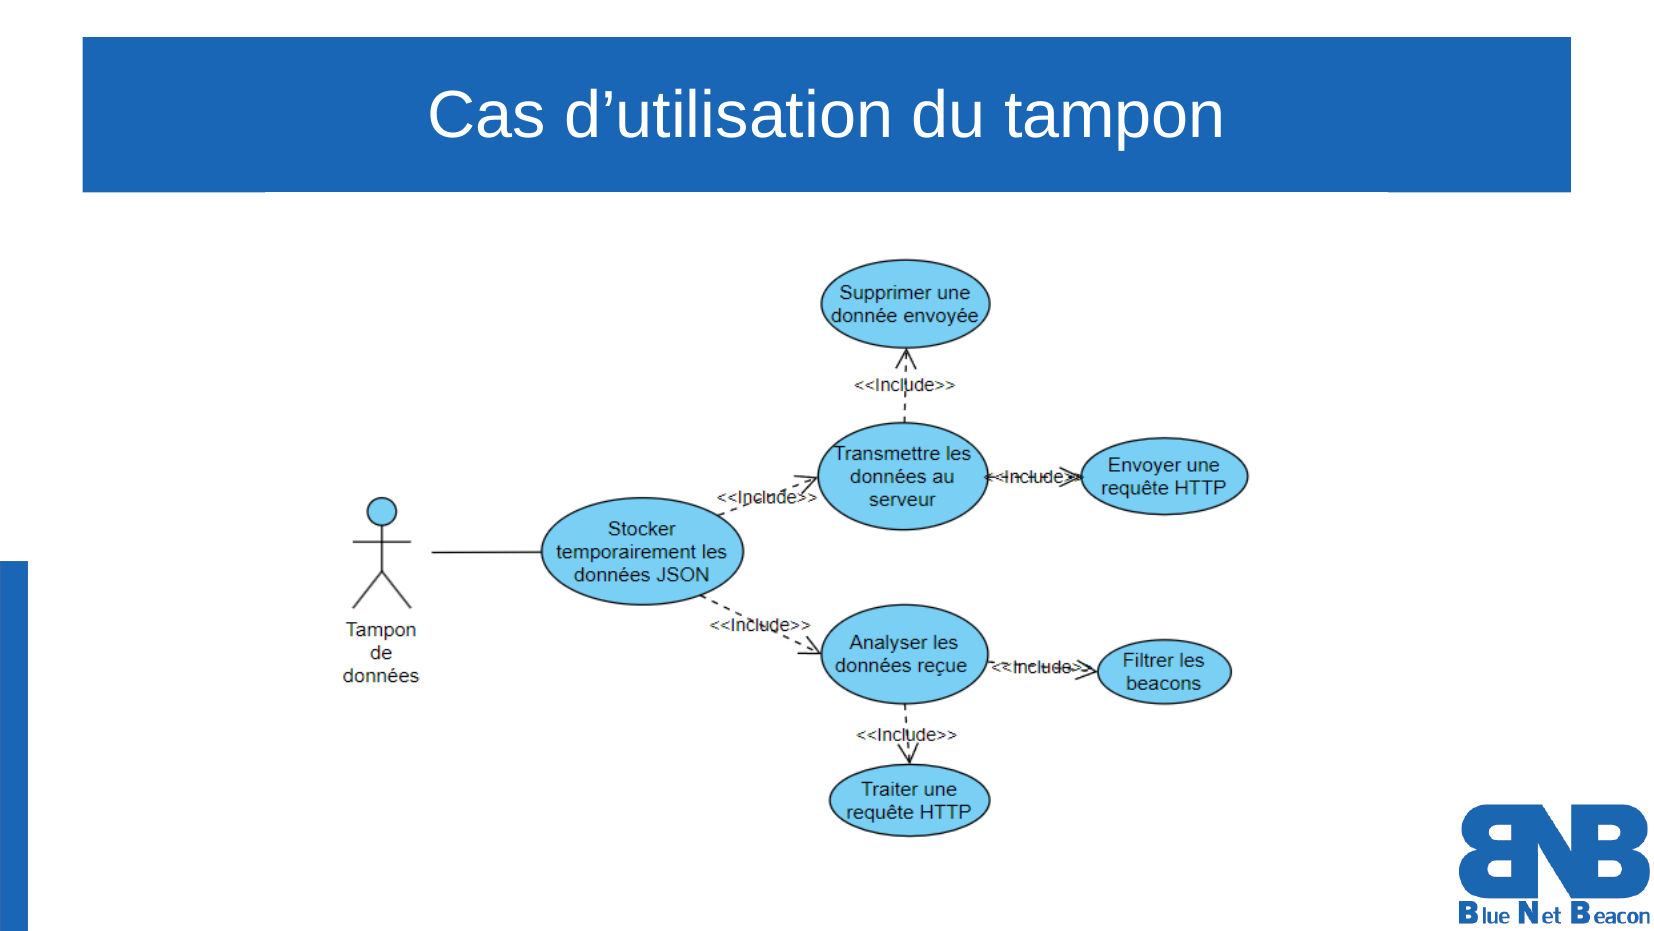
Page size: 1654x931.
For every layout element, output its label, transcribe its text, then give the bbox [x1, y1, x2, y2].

text_box [0, 561, 28, 931]
picture [1459, 797, 1650, 930]
title Cas d’utilisation du tampon [82, 37, 1571, 193]
picture [265, 192, 1388, 916]
